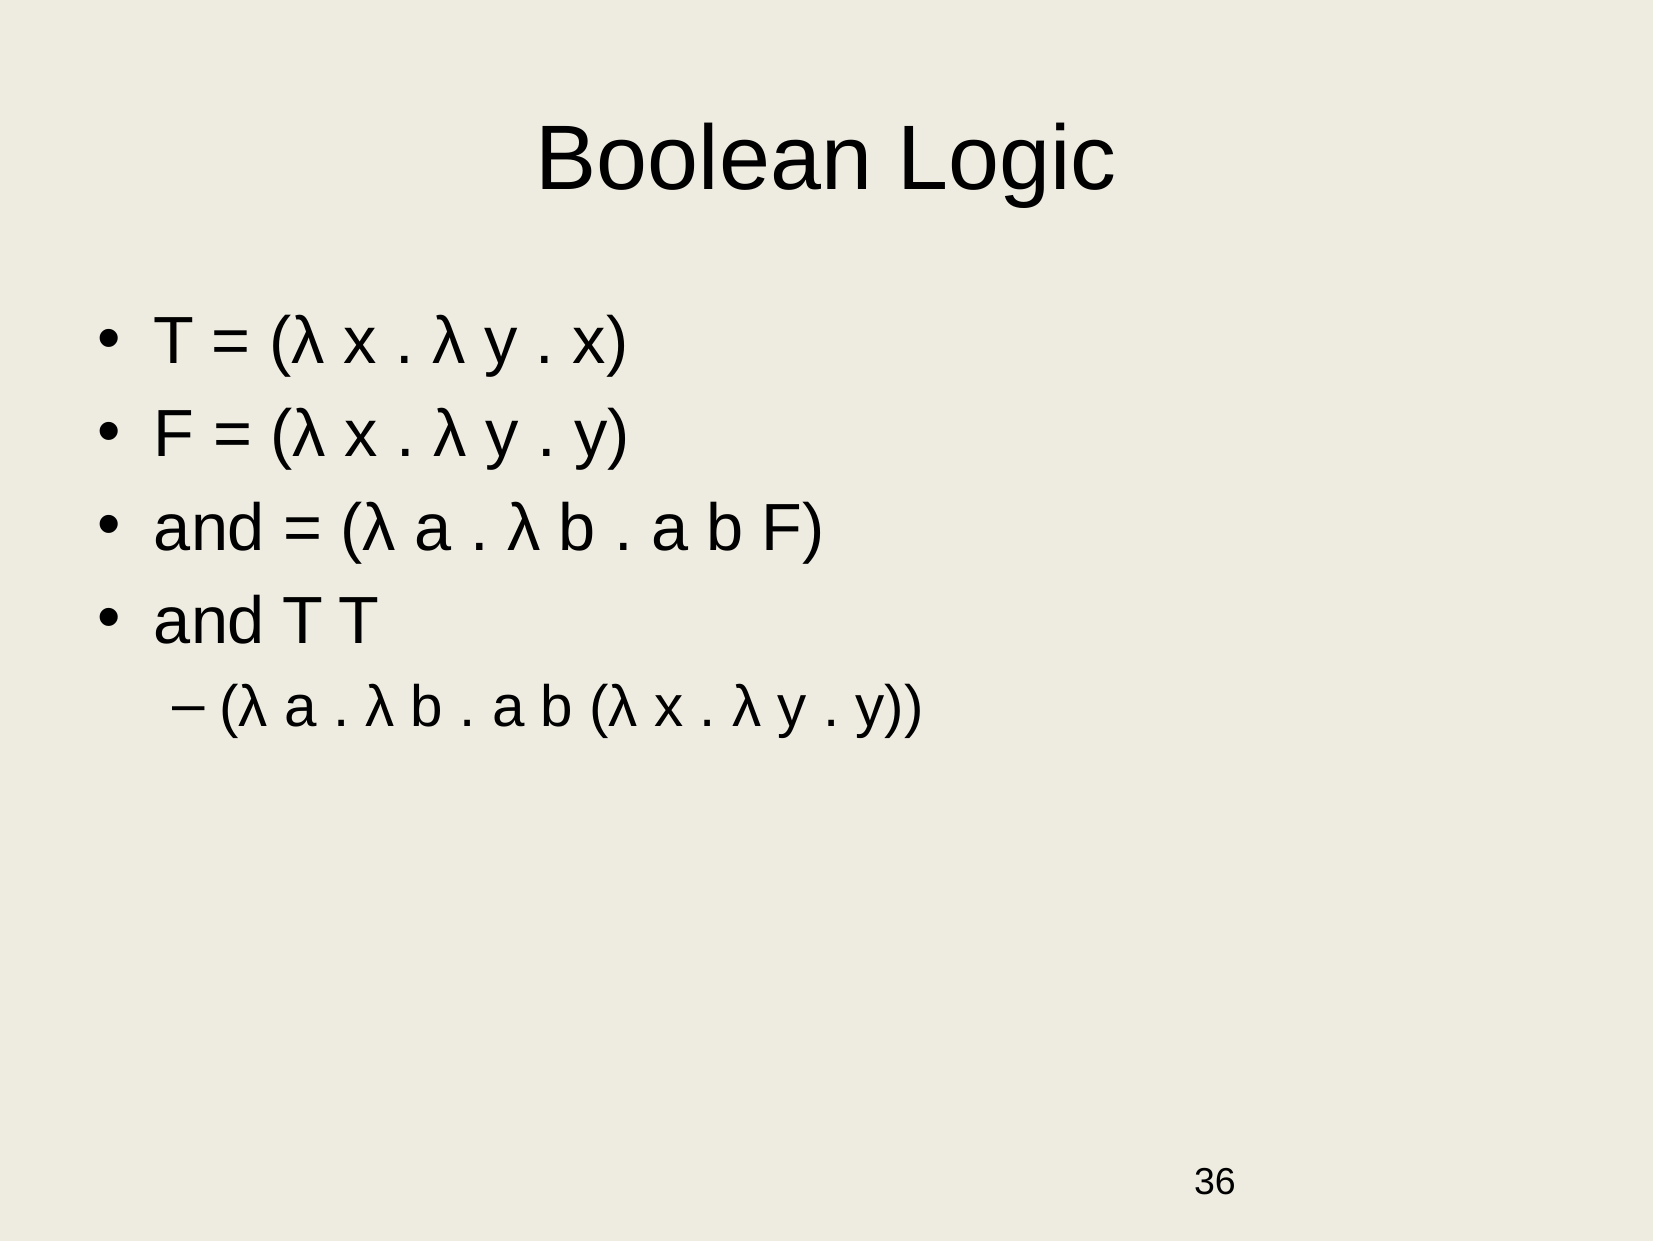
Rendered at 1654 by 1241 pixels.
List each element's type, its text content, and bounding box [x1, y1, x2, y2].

title Boolean Logic [82, 49, 1571, 257]
slide_number <number> [1179, 1149, 1565, 1216]
list T = (λ x . λ y . x) F = (λ x . λ y . y) and = (λ a . λ b . a b F) and T T (λ a . λ b . a b (λ x . λ y . y)) [82, 289, 1571, 1109]
